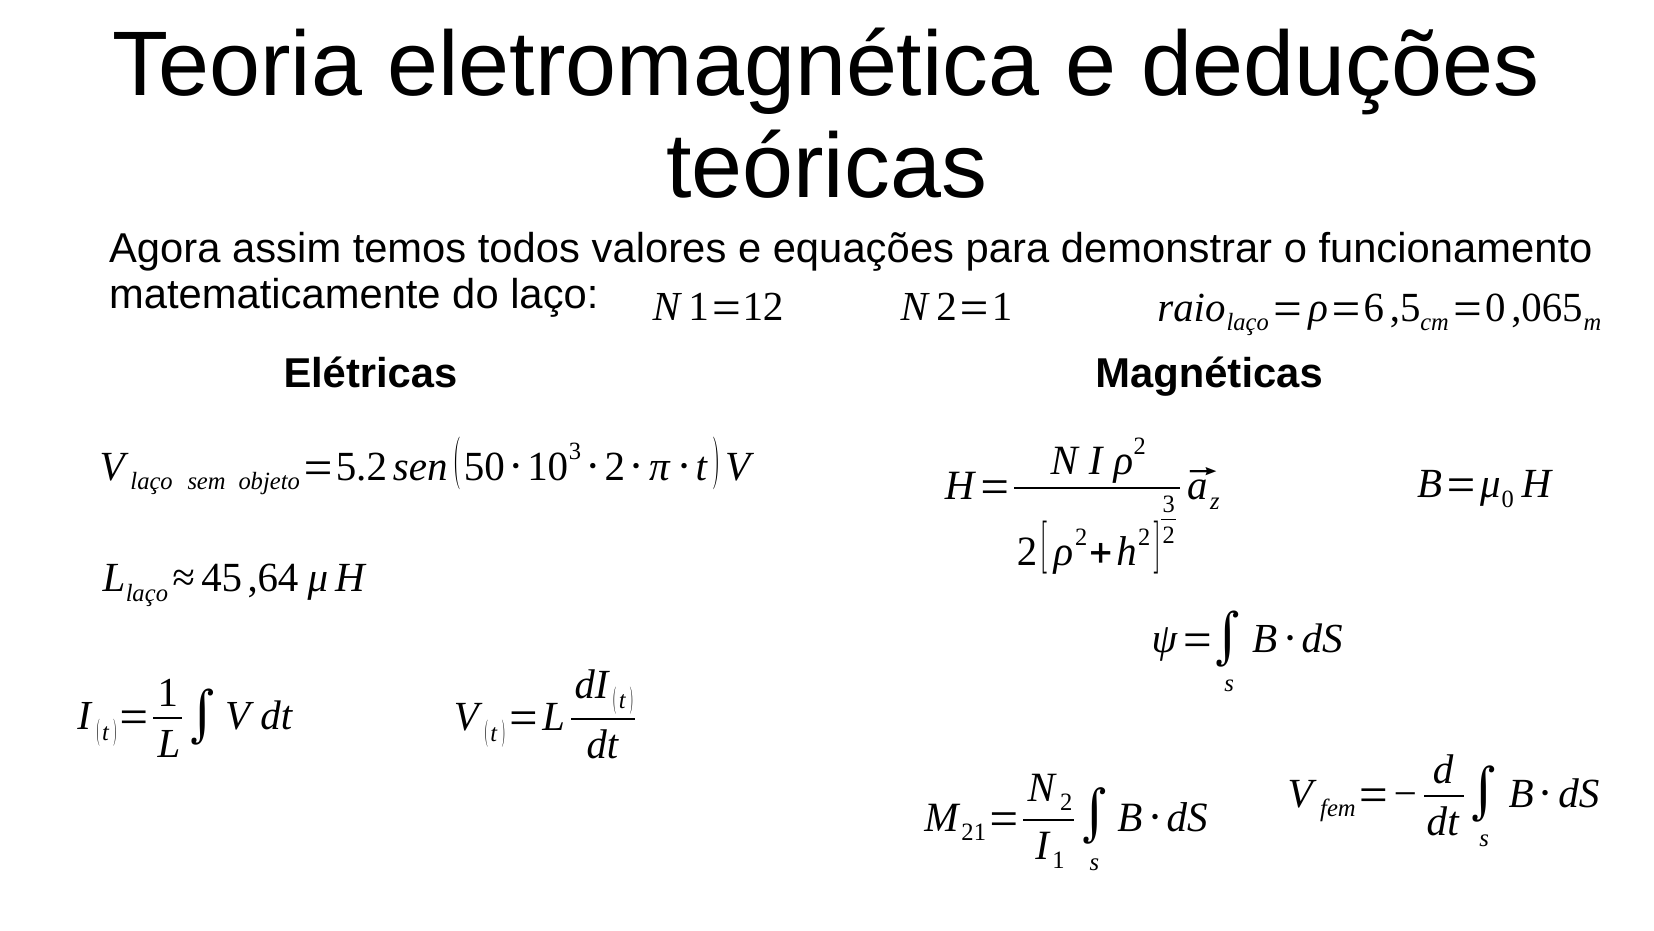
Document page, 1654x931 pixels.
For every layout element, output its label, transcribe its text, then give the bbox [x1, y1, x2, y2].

text_box Elétricas Magnéticas [47, 342, 1595, 404]
chart [941, 432, 1221, 577]
chart [75, 669, 296, 767]
chart [897, 283, 1012, 330]
text_box Agora assim temos todos valores e equações para demonstrar o funcionamento matematicamente do laço: [94, 217, 1642, 326]
title Teoria eletromagnética e deduções teóricas [82, 12, 1571, 218]
chart [1157, 283, 1602, 336]
chart [453, 660, 638, 768]
chart [921, 763, 1210, 876]
chart [1151, 607, 1345, 697]
chart [99, 434, 756, 496]
chart [649, 283, 785, 330]
chart [99, 554, 369, 607]
chart [1415, 460, 1555, 513]
chart [1287, 746, 1601, 852]
